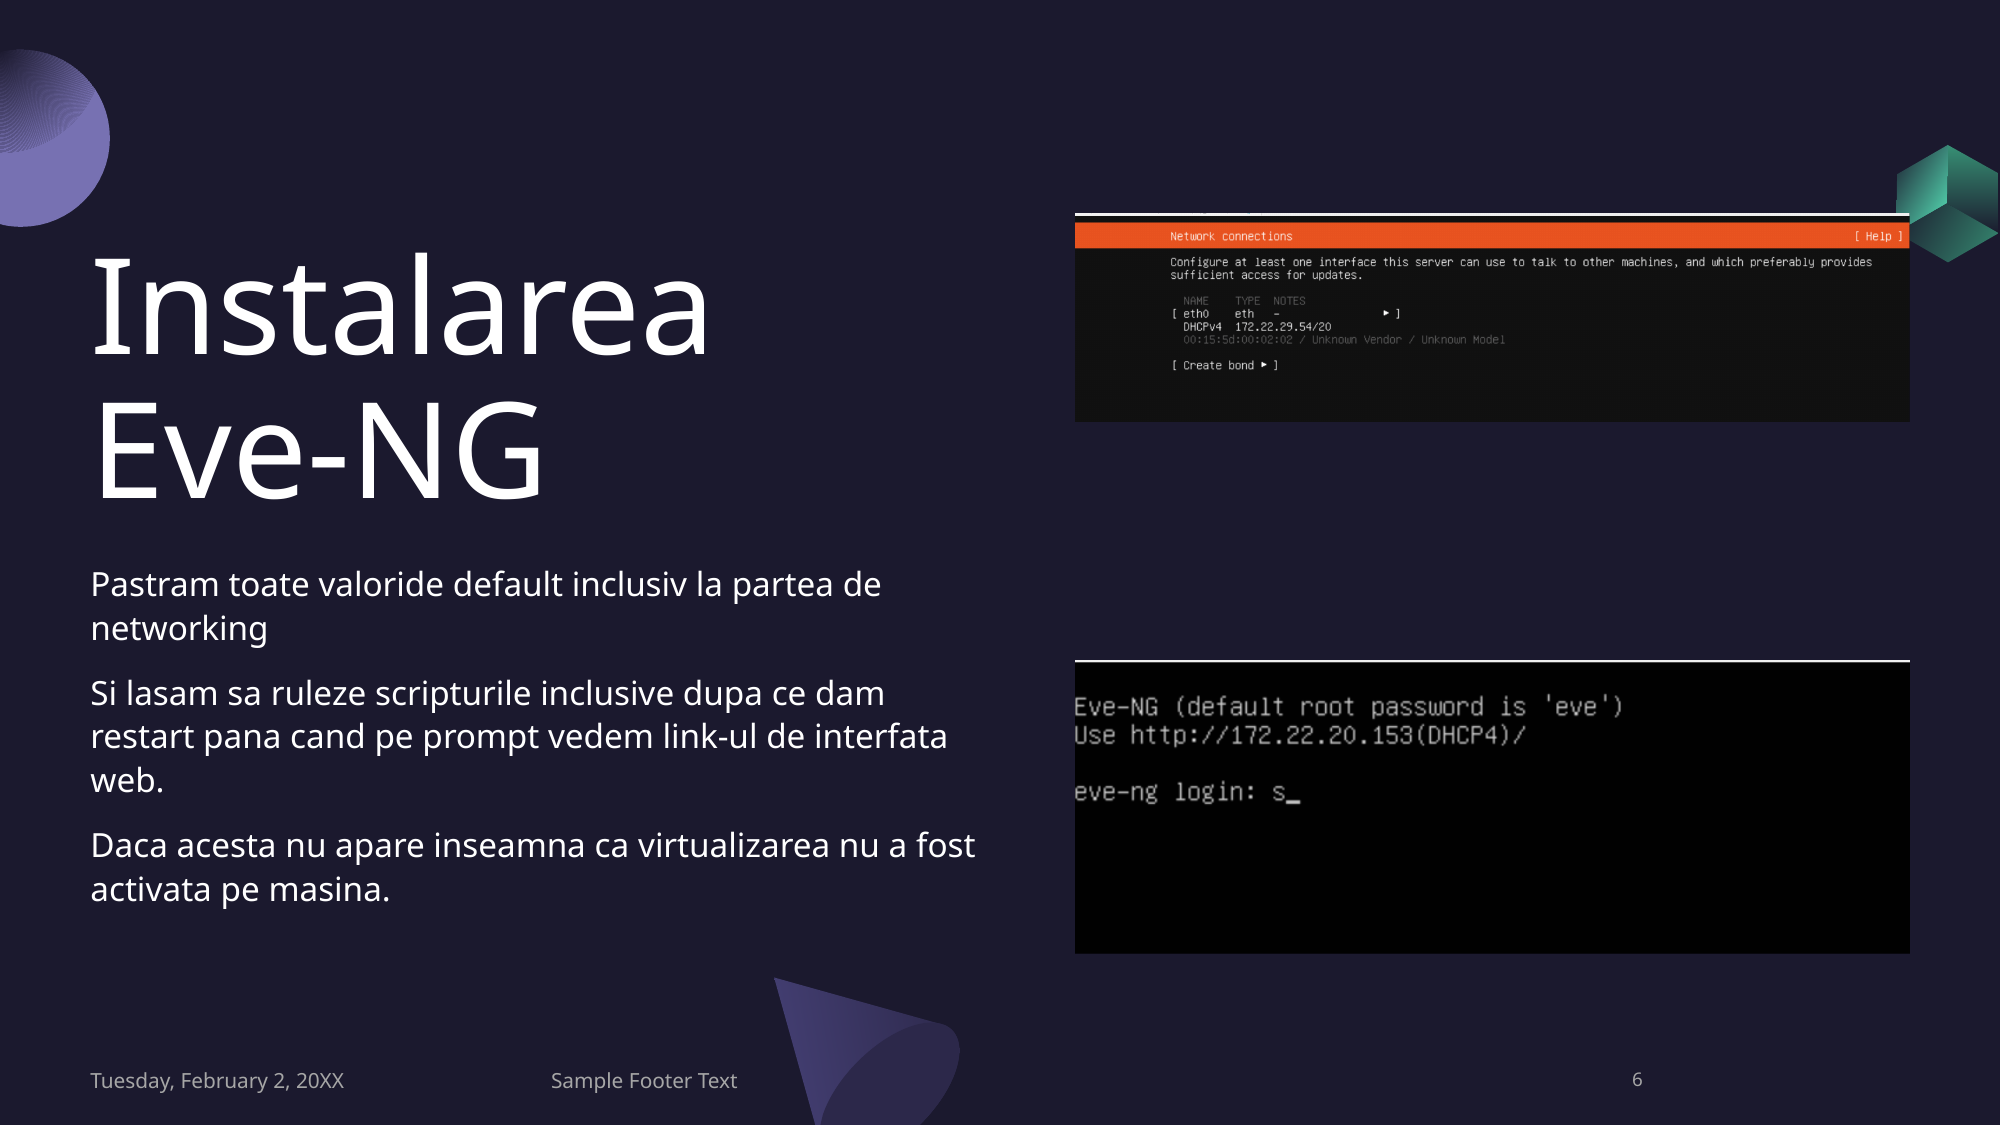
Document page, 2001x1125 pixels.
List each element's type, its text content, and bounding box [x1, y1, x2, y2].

picture [1075, 660, 1910, 955]
title Instalarea Eve-NG [90, 90, 983, 528]
text_box Sample Footer Text [551, 1067, 1598, 1093]
text_box 2 [1632, 1067, 1910, 1093]
list Pastram toate valoride default inclusiv la partea de networking Si lasam sa ruleze scripturile inclusive dupa ce dam restart pana cand pe prompt vedem link-ul de interfata web. Daca acesta nu apare inseamna ca virtualizarea nu a fost activata pe masina. [90, 559, 983, 1000]
picture [1075, 213, 1910, 422]
text_box [0, 0, 2000, 1125]
text_box Tuesday, February 2, 20XX [90, 1067, 522, 1093]
